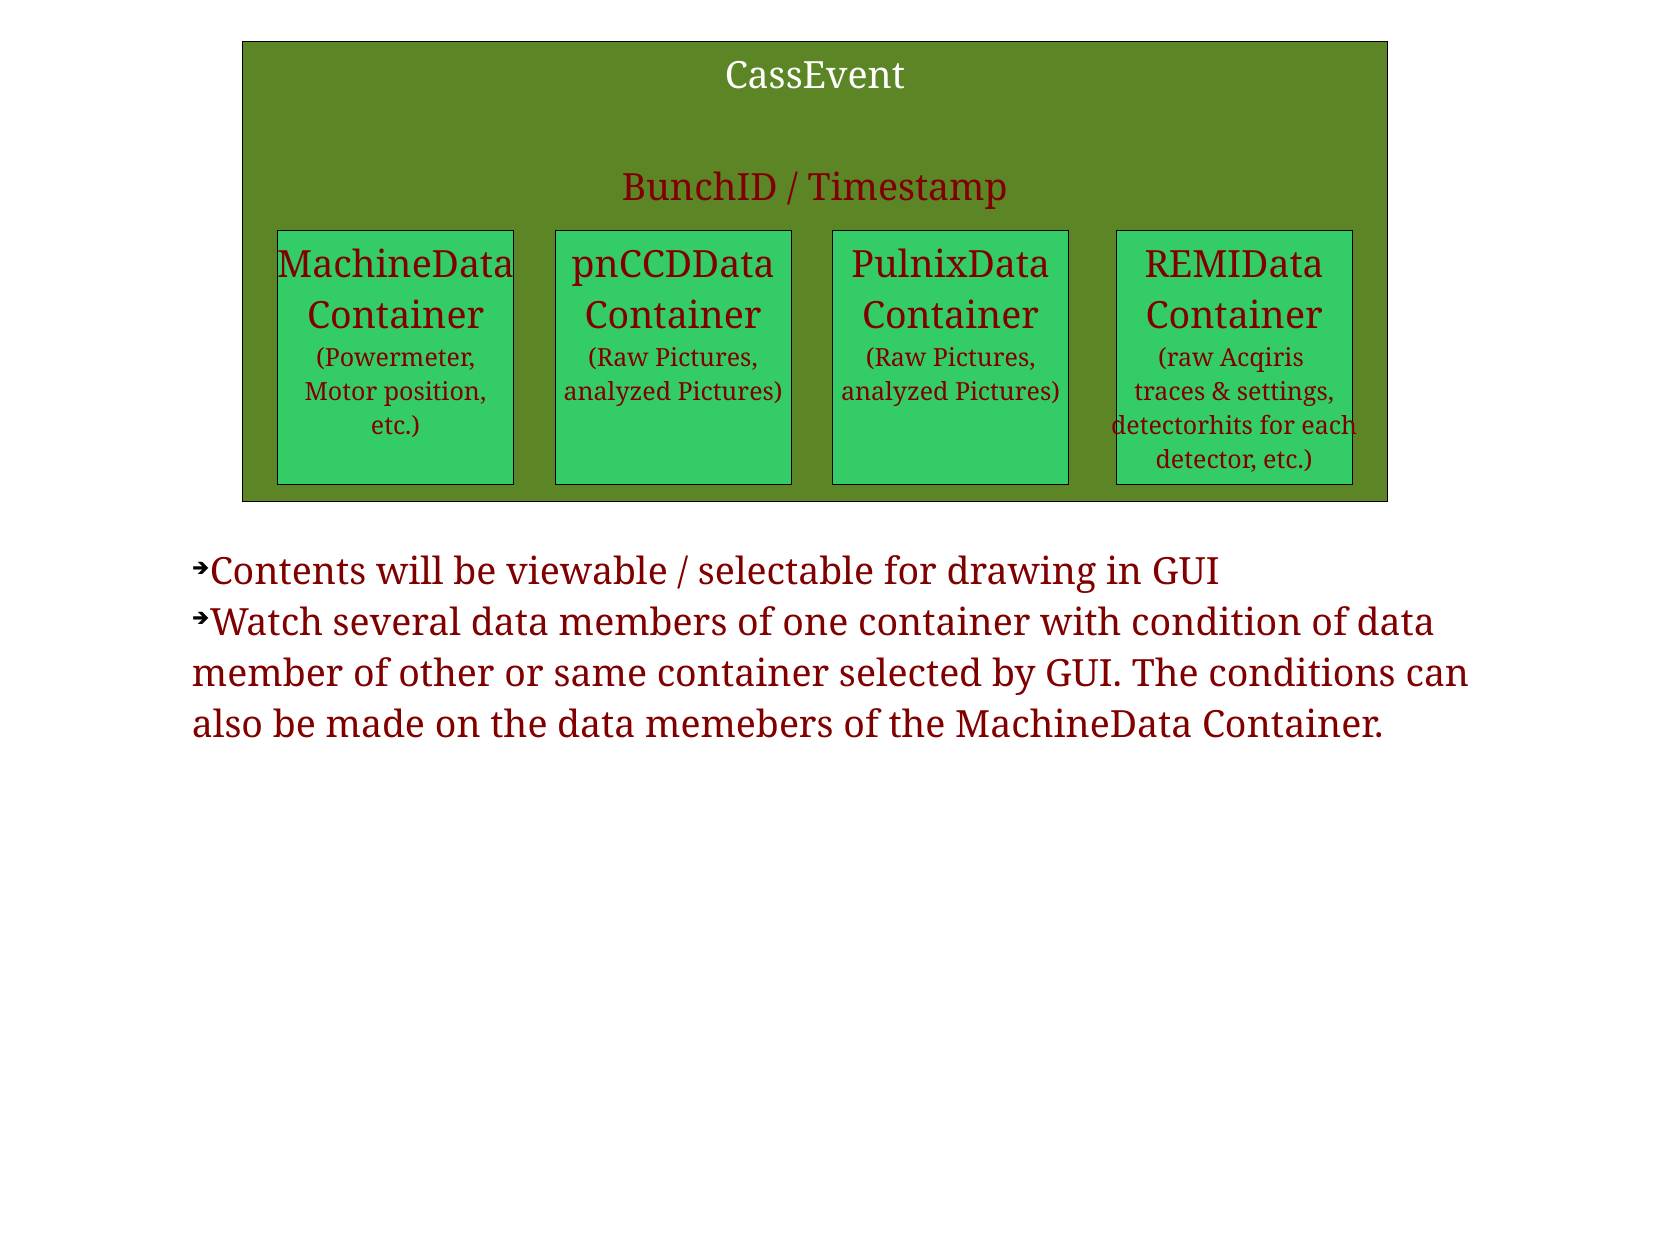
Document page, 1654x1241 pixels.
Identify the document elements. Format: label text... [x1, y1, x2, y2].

text_box BunchID / Timestamp [613, 153, 1017, 210]
text_box CassEvent [242, 41, 1388, 502]
text_box REMIData Container (raw Acqiris traces & settings, detectorhits for each detector, etc.) [1116, 230, 1353, 485]
text_box PulnixData Container (Raw Pictures, analyzed Pictures) [832, 230, 1069, 485]
text_box pnCCDData Container (Raw Pictures, analyzed Pictures) [555, 230, 792, 485]
text_box Contents will be viewable / selectable for drawing in GUI Watch several data members of one container with condition of data member of other or same container selected by GUI. The conditions can also be made on the data memebers of the MachineData Container. [177, 537, 1506, 718]
text_box MachineData Container (Powermeter, Motor position, etc.) [277, 230, 514, 485]
